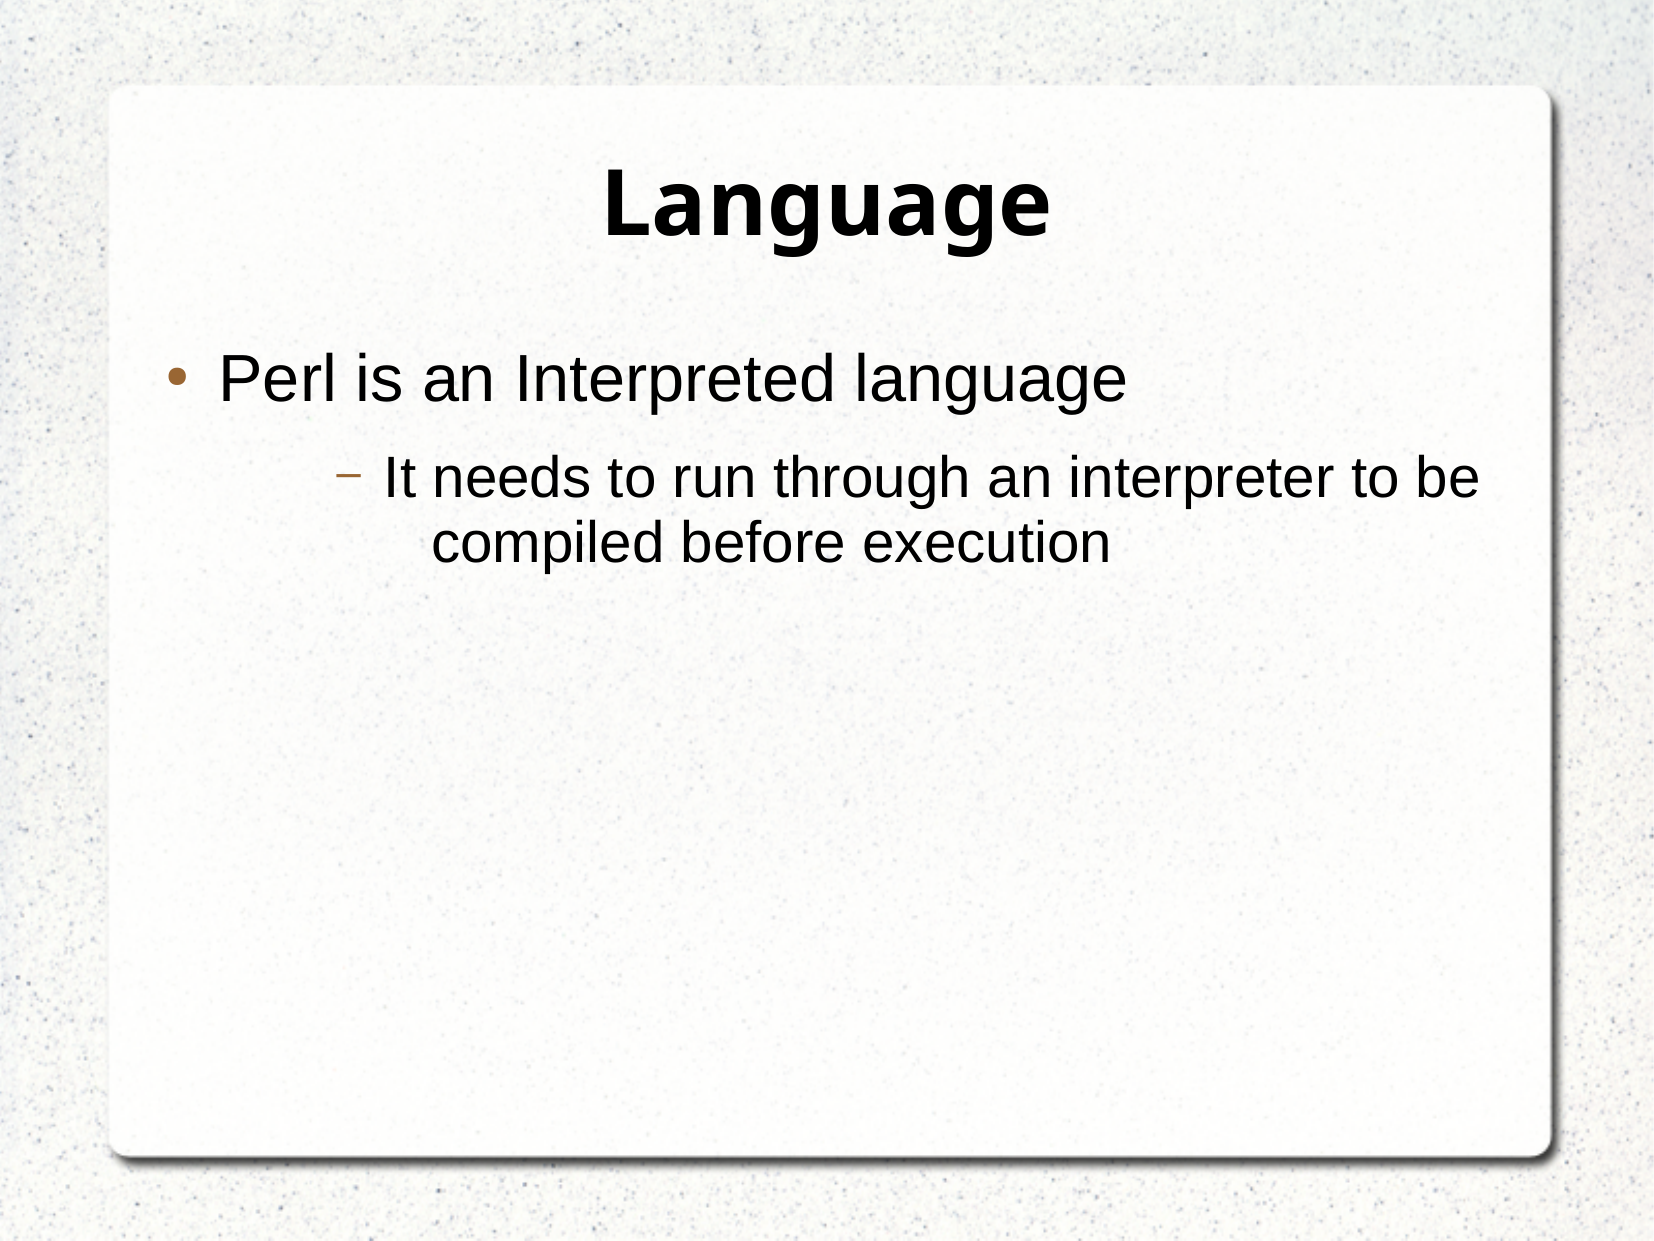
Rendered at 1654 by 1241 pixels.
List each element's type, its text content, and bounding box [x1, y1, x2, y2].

list Perl is an Interpreted language It needs to run through an interpreter to be compiled before execution [147, 340, 1506, 976]
picture [0, 0, 1654, 1241]
title Language [118, 96, 1536, 304]
